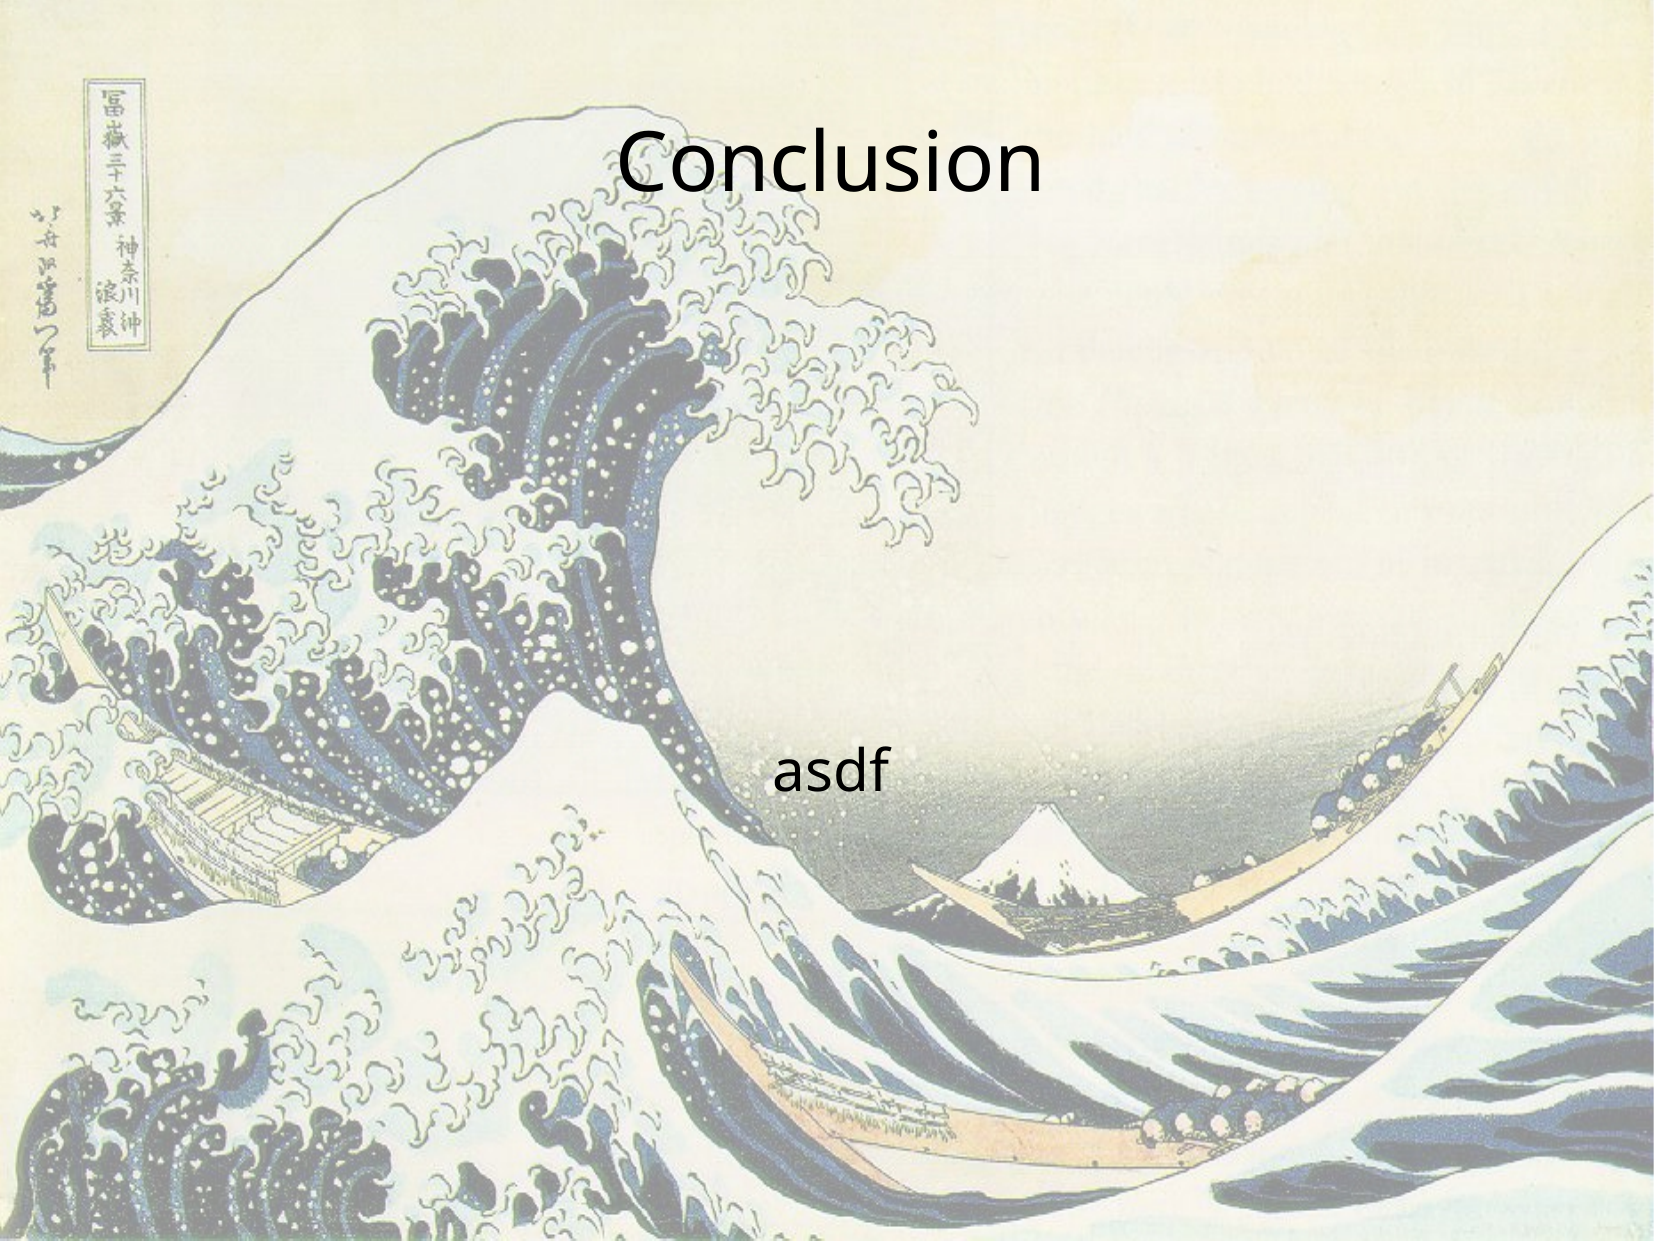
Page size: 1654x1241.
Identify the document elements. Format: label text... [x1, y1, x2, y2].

title Conclusion [86, 55, 1576, 263]
subtitle asdf [86, 337, 1576, 1201]
picture [0, 0, 1654, 1241]
